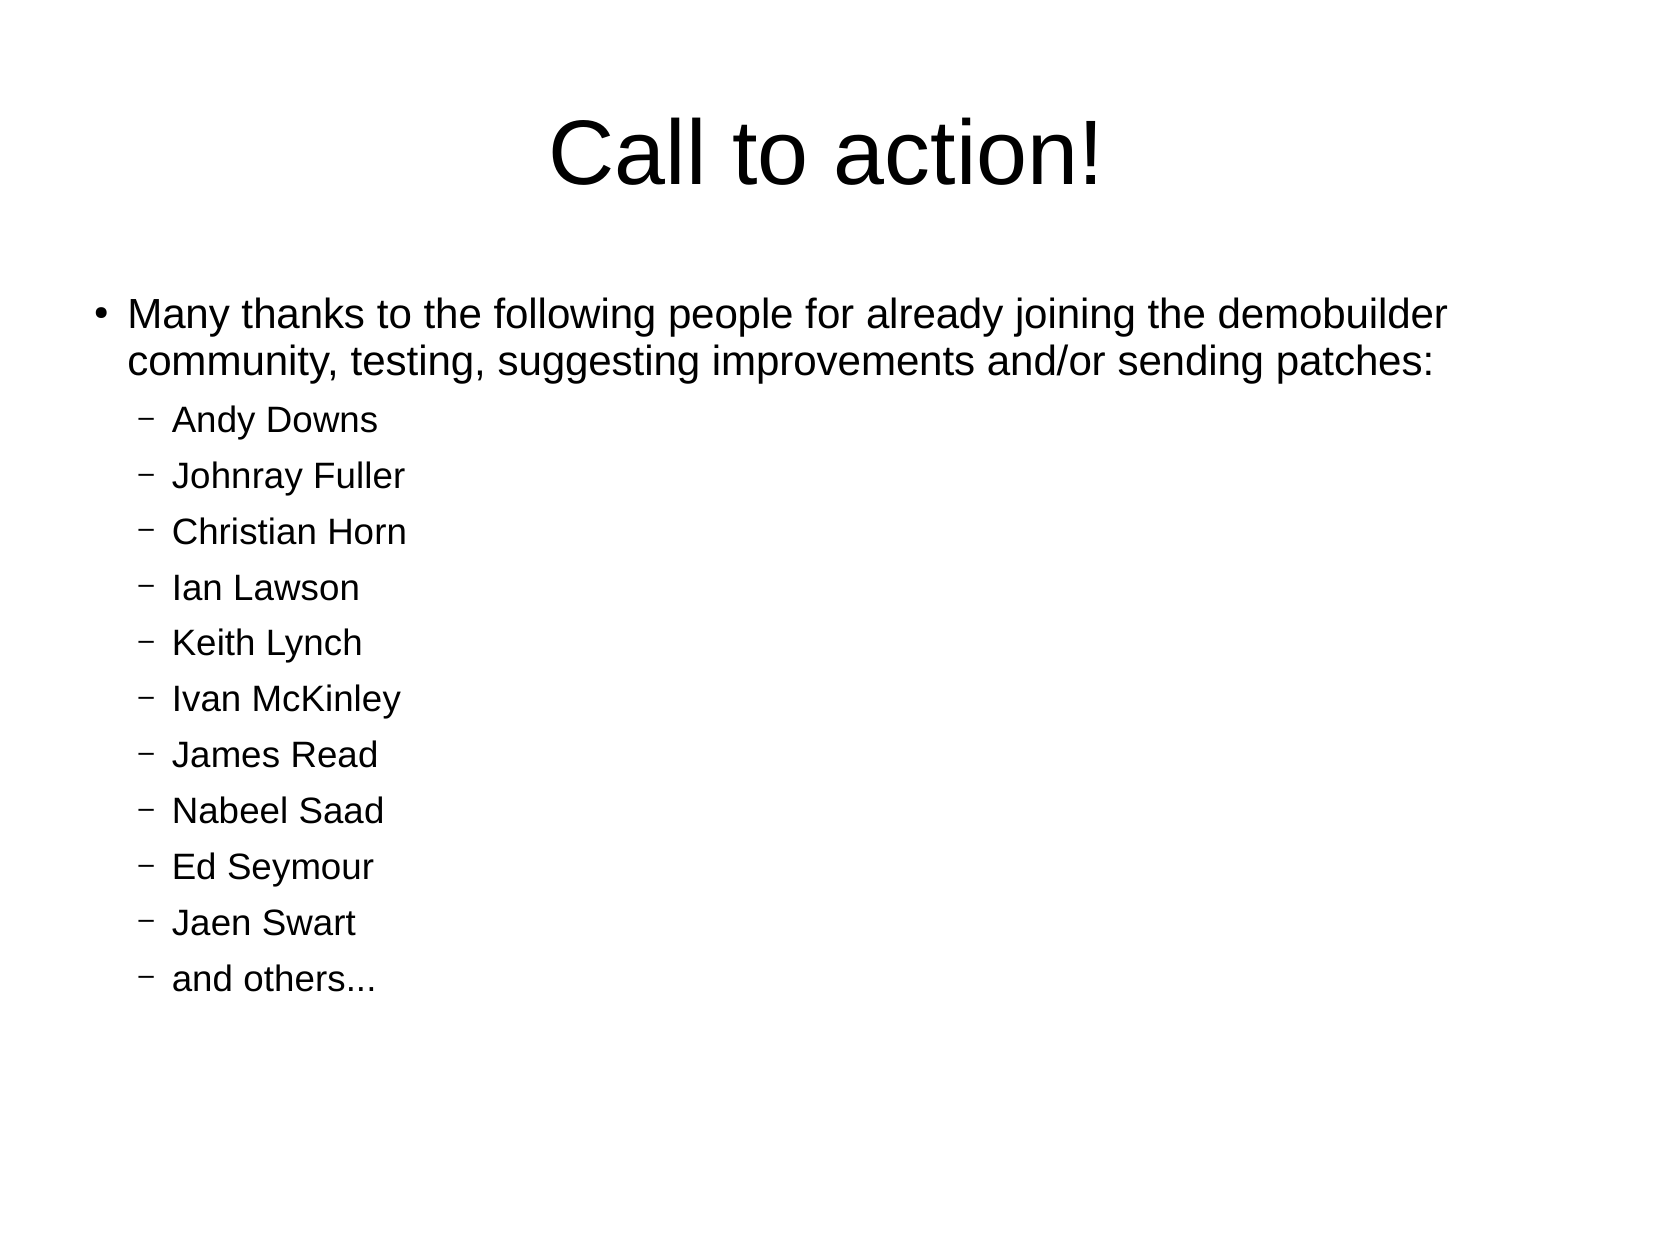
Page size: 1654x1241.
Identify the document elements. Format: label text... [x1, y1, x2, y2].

list Many thanks to the following people for already joining the demobuilder community, testing, suggesting improvements and/or sending patches: Andy Downs Johnray Fuller Christian Horn Ian Lawson Keith Lynch Ivan McKinley James Read Nabeel Saad Ed Seymour Jaen Swart and others... [82, 290, 1571, 1010]
title Call to action! [82, 49, 1571, 257]
